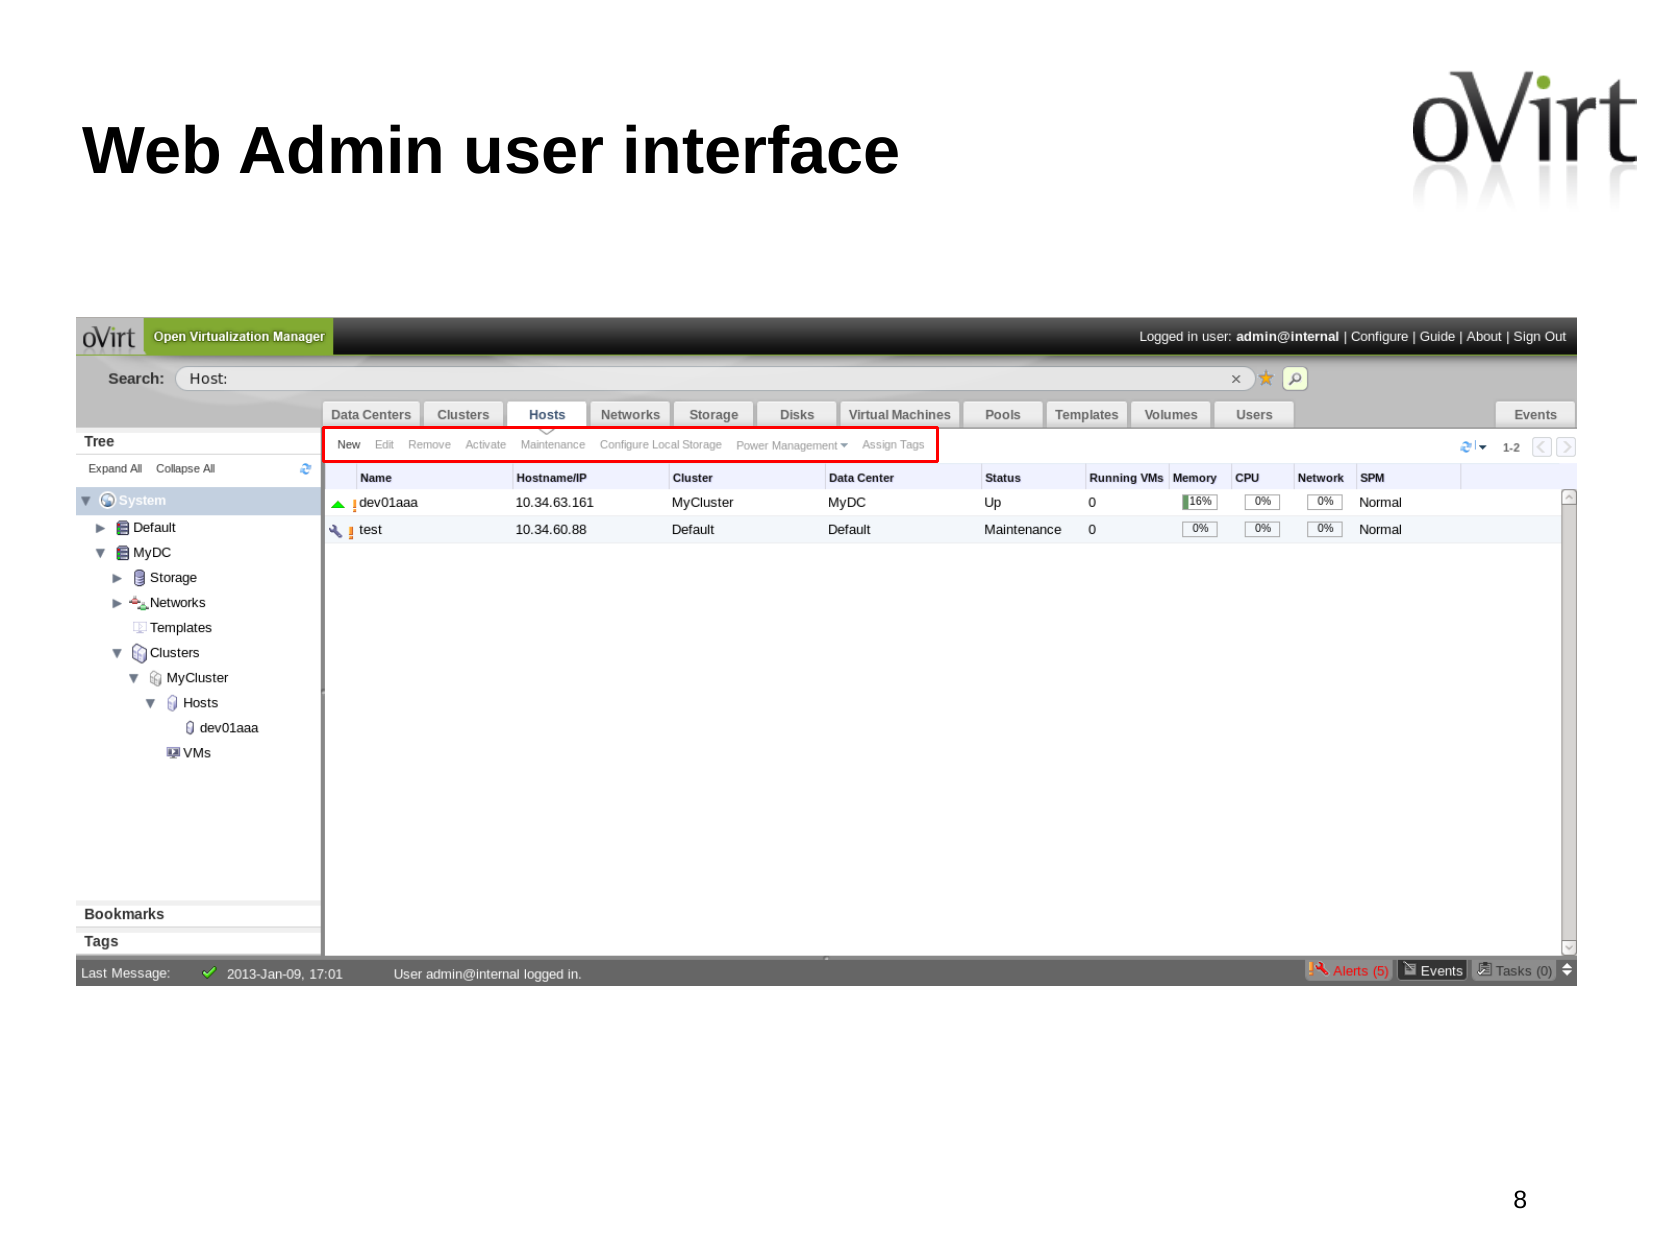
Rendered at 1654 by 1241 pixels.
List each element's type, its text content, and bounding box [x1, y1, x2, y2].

title Web Admin user interface [82, 37, 1303, 226]
picture [76, 317, 1577, 986]
picture [1413, 63, 1637, 212]
